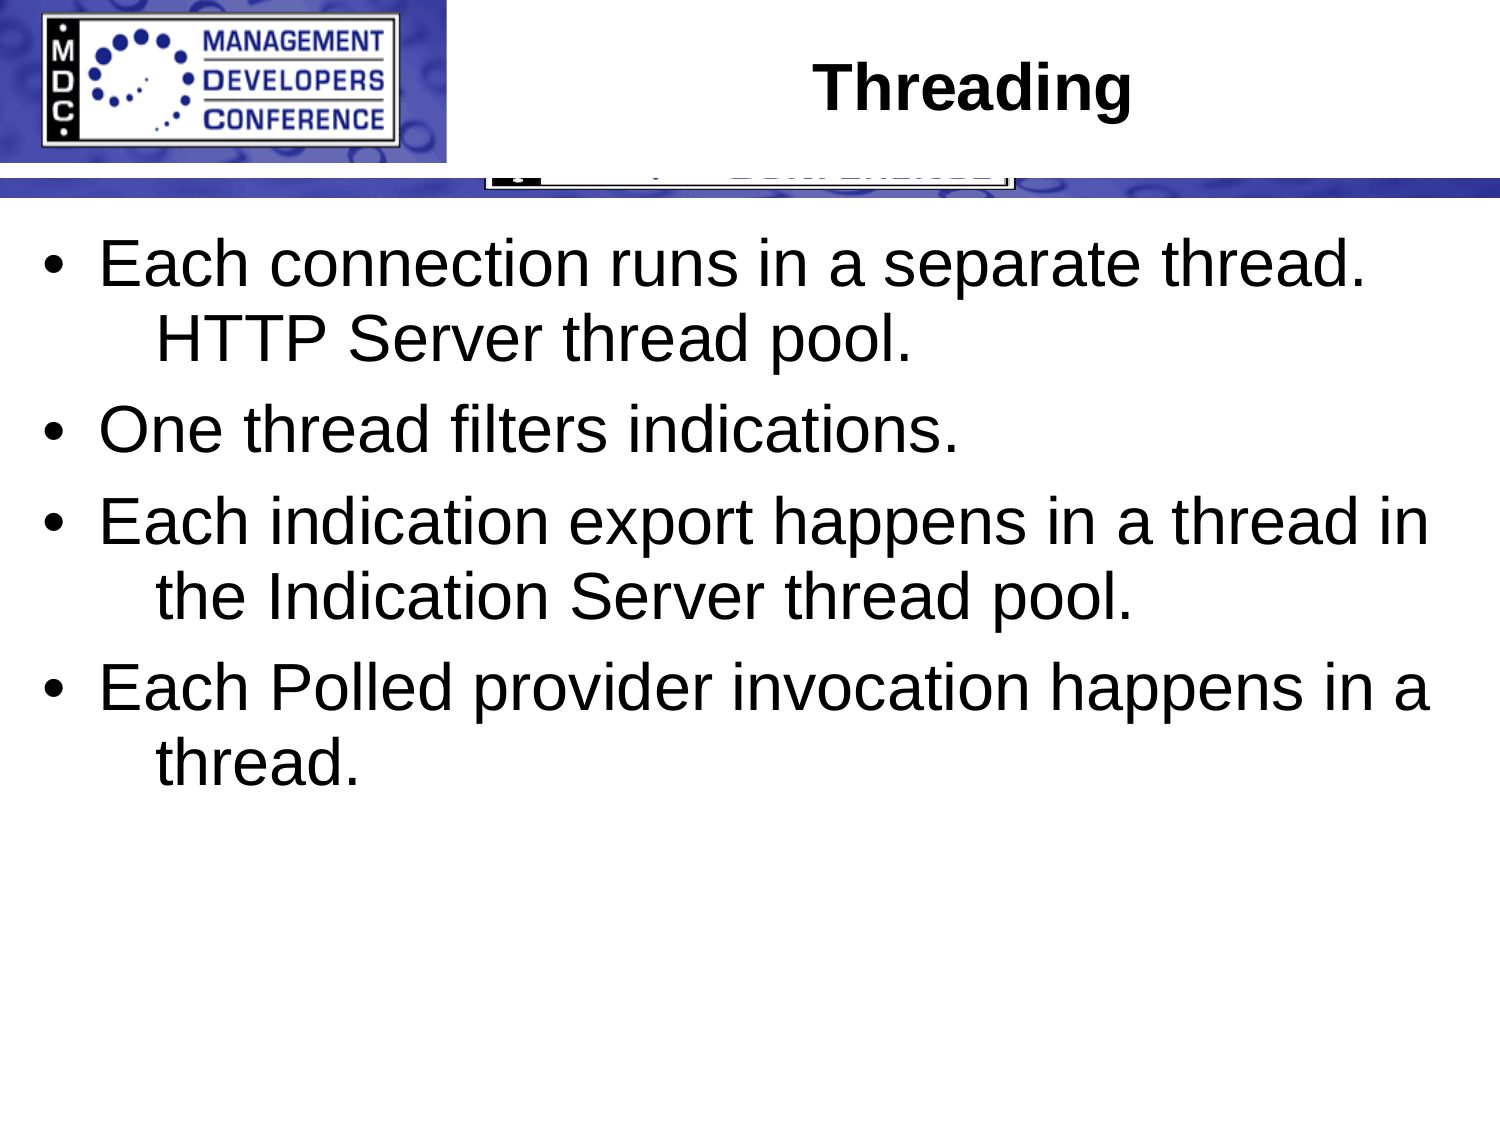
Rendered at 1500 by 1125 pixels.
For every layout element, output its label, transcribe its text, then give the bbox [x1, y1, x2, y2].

picture [0, 178, 1500, 198]
title Threading [447, 7, 1500, 169]
picture [0, 0, 447, 163]
list Each connection runs in a separate thread. HTTP Server thread pool. One thread filters indications. Each indication export happens in a thread in the Indication Server thread pool. Each Polled provider invocation happens in a thread. [42, 226, 1433, 1067]
